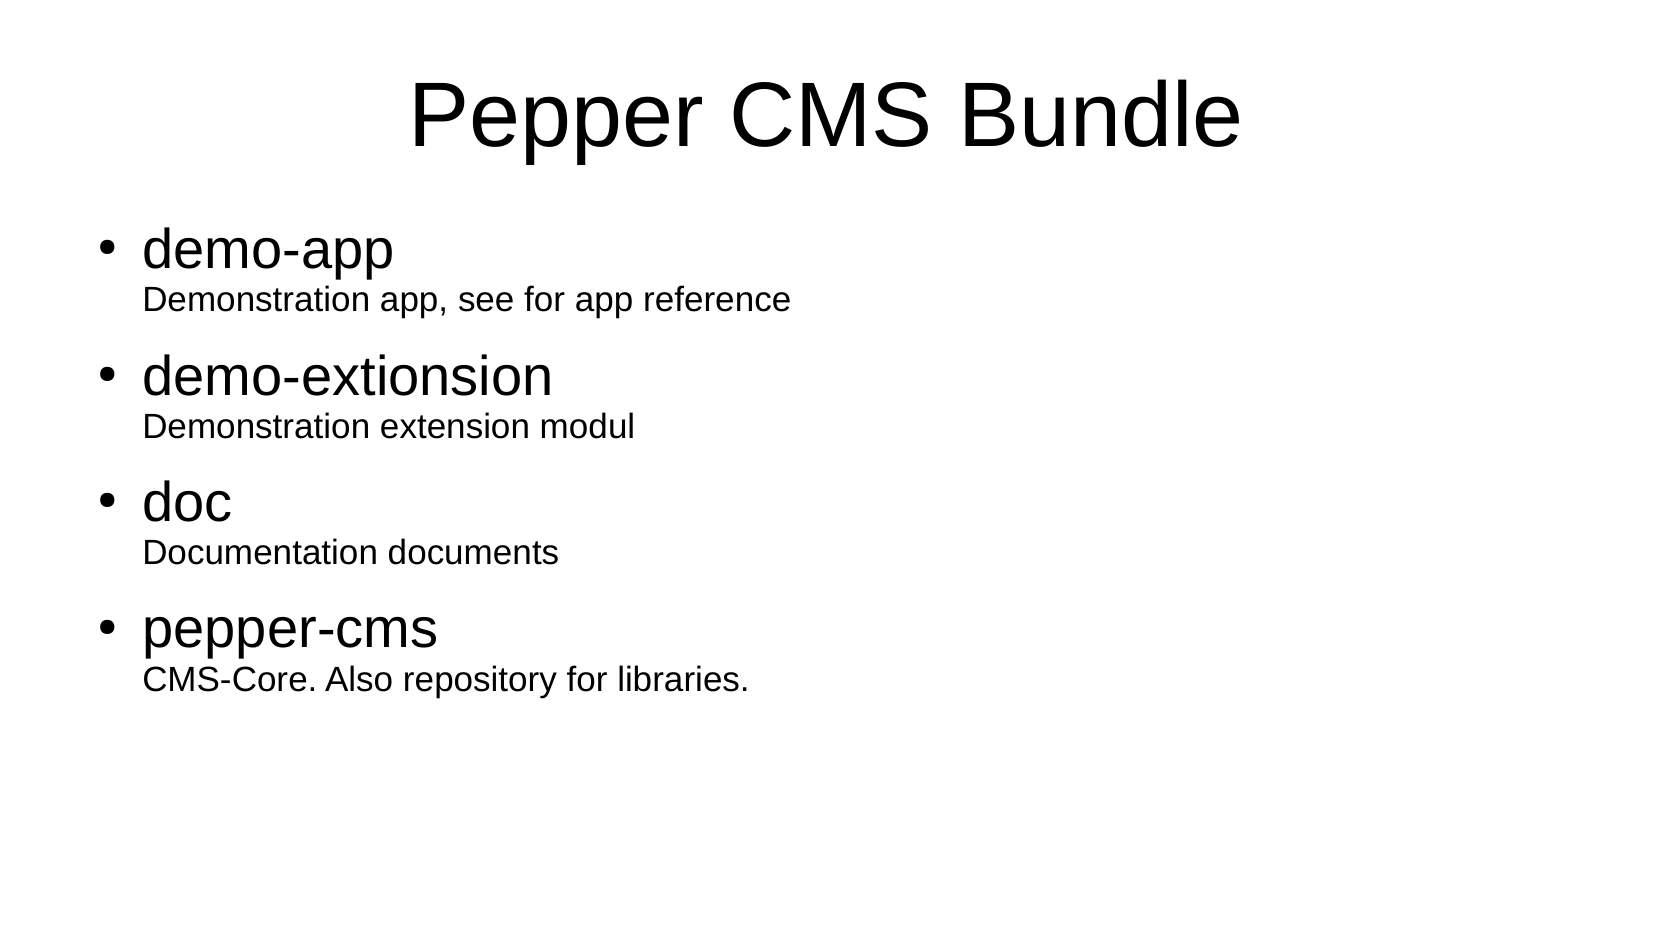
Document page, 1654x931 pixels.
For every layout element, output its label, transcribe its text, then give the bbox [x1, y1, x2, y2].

list demo-app Demonstration app, see for app reference demo-extionsion Demonstration extension modul doc Documentation documents pepper-cms CMS-Core. Also repository for libraries. [82, 217, 1571, 758]
title Pepper CMS Bundle [82, 37, 1571, 193]
